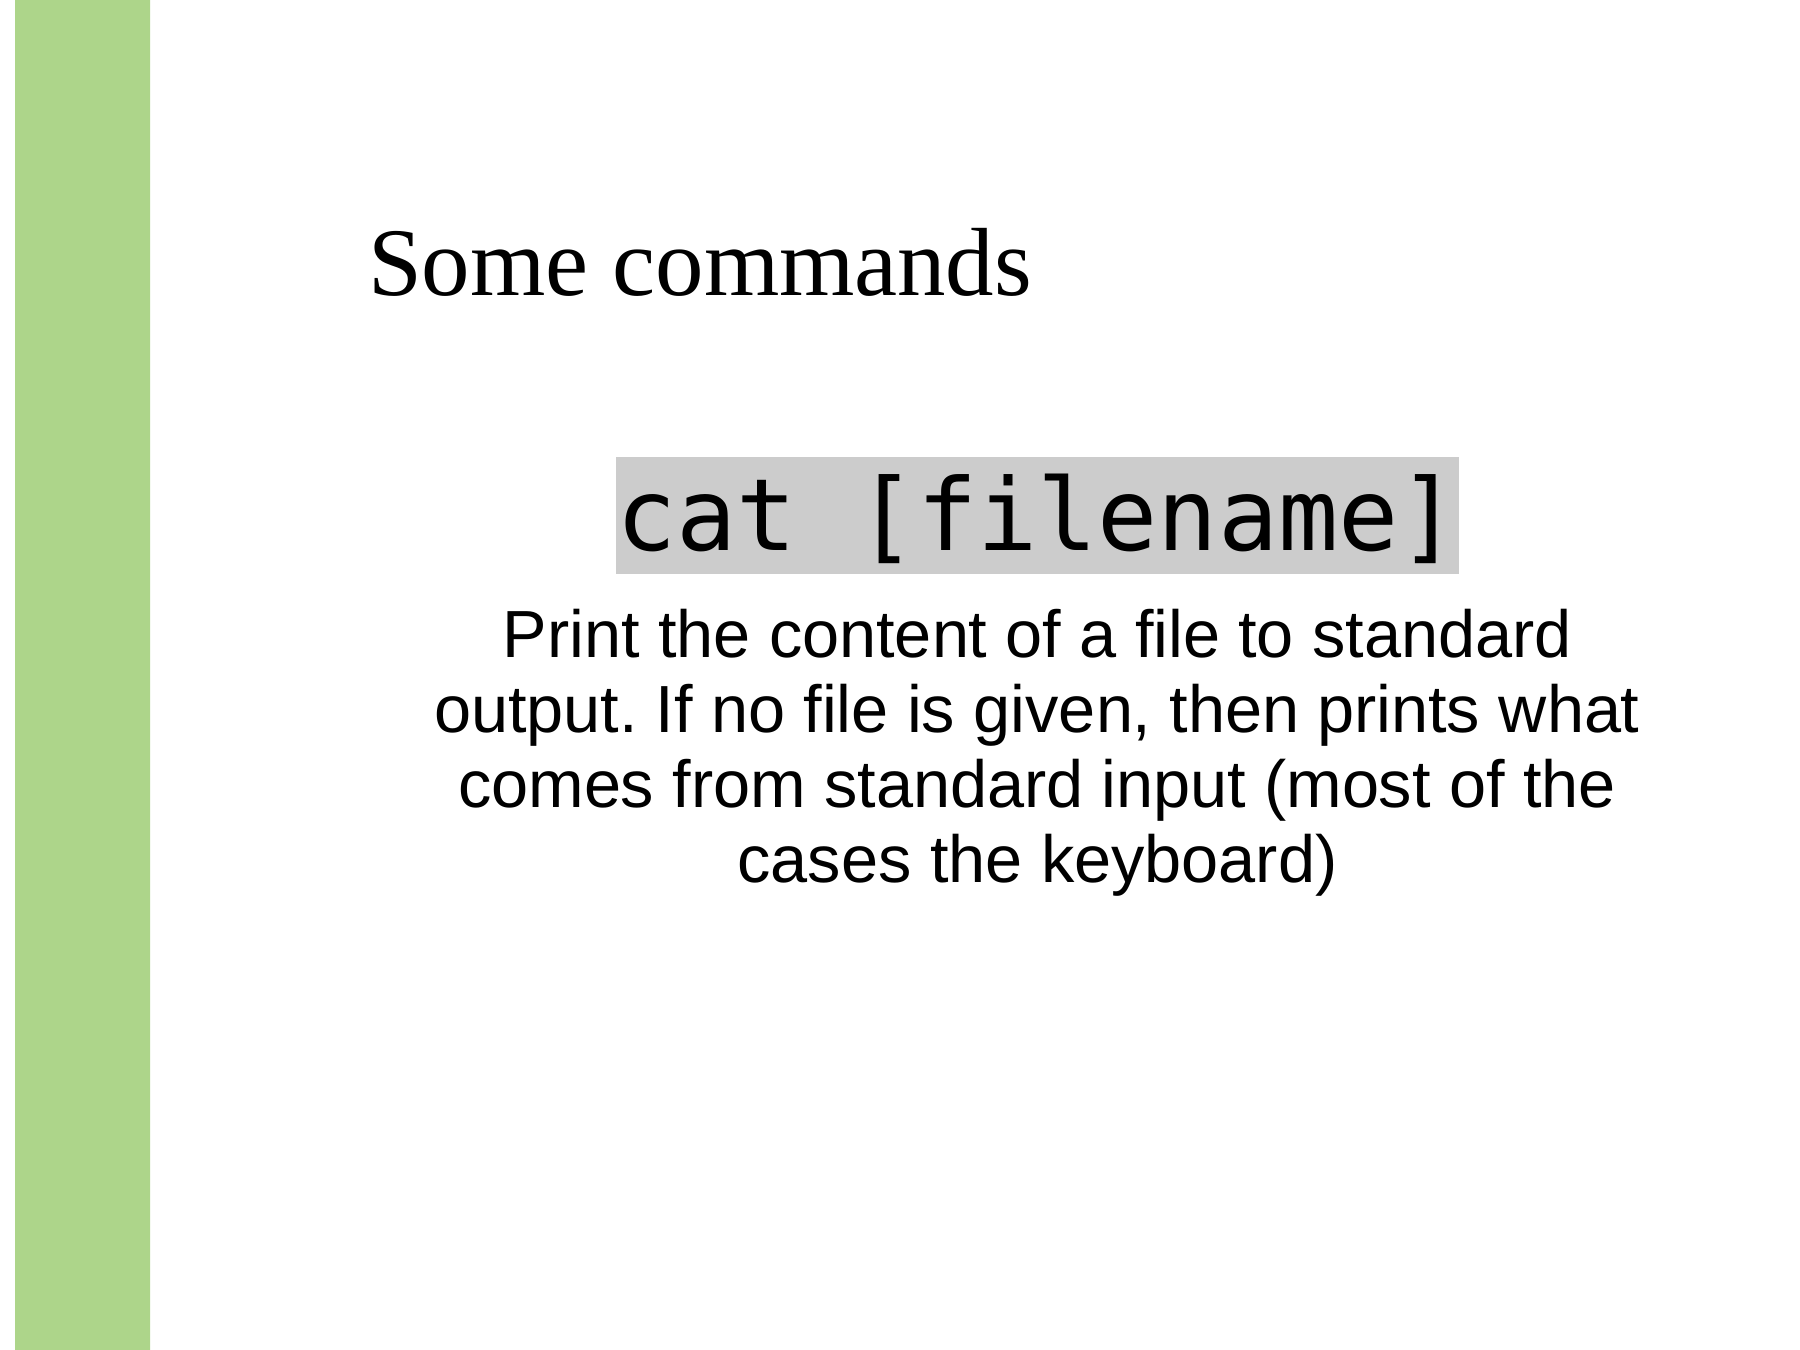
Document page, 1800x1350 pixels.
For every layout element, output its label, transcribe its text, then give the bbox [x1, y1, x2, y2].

subtitle Some commands [368, 101, 1531, 424]
text_box cat [filename] Print the content of a file to standard output. If no file is given, then prints what comes from standard input (most of the cases the keyboard) [360, 449, 1681, 1101]
